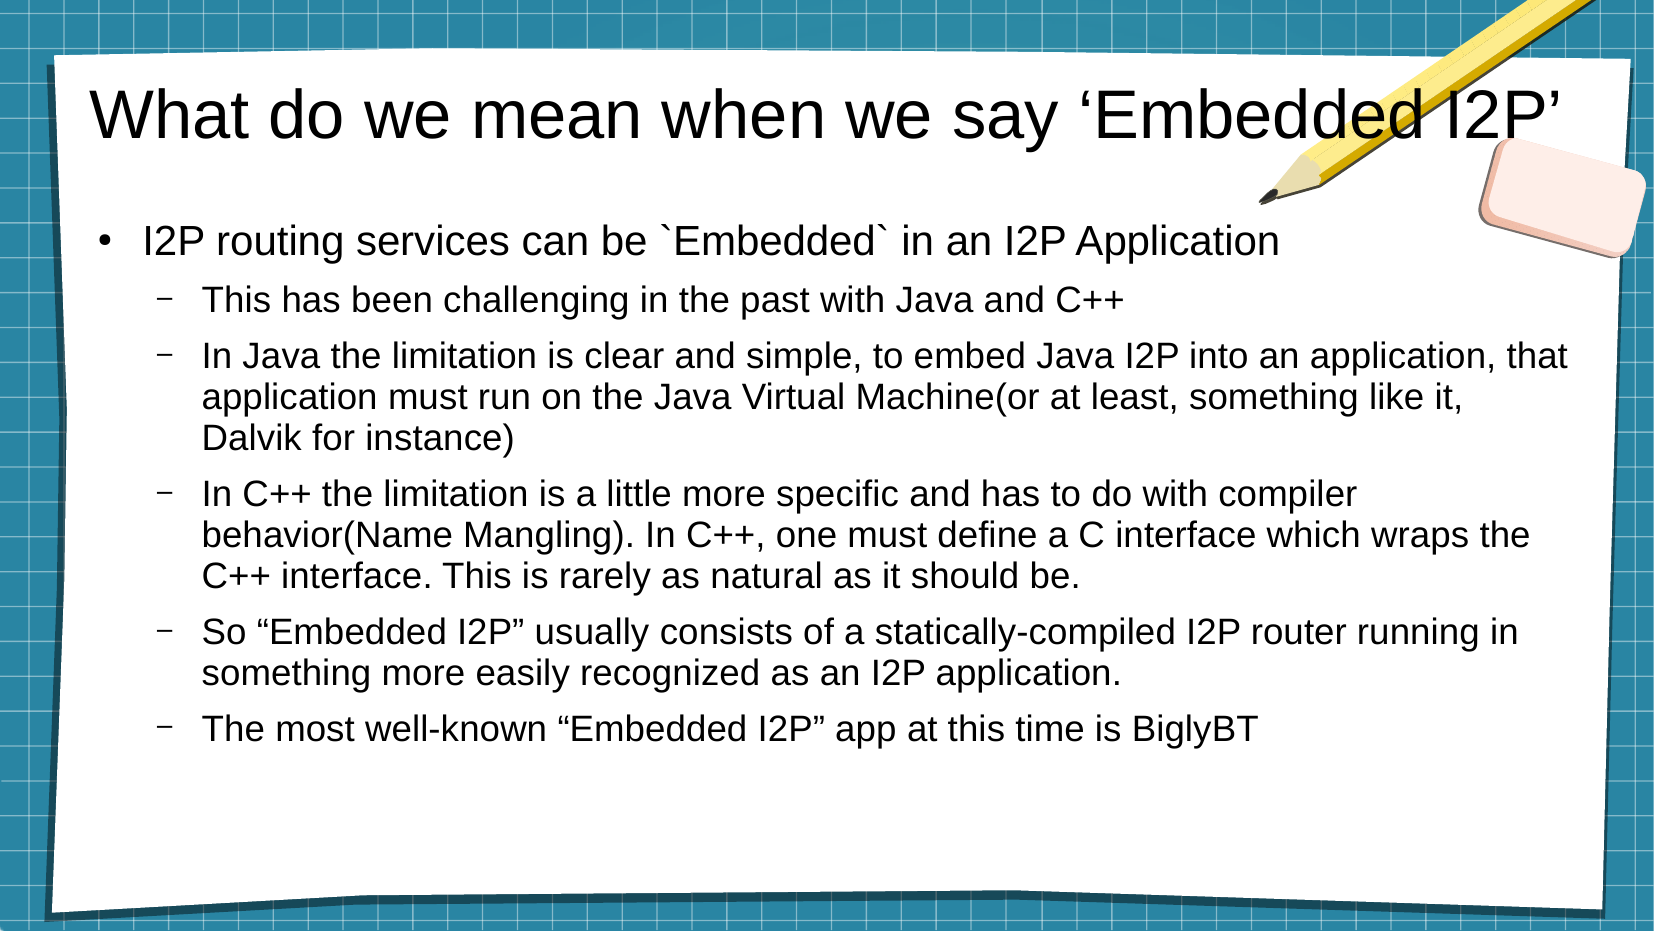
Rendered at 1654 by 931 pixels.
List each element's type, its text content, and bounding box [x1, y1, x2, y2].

list I2P routing services can be `Embedded` in an I2P Application This has been challenging in the past with Java and C++ In Java the limitation is clear and simple, to embed Java I2P into an application, that application must run on the Java Virtual Machine(or at least, something like it, Dalvik for instance) In C++ the limitation is a little more specific and has to do with compiler behavior(Name Mangling). In C++, one must define a C interface which wraps the C++ interface. This is rarely as natural as it should be. So “Embedded I2P” usually consists of a statically-compiled I2P router running in something more easily recognized as an I2P application. The most well-known “Embedded I2P” app at this time is BiglyBT [82, 217, 1571, 758]
title What do we mean when we say ‘Embedded I2P’ [82, 37, 1571, 193]
